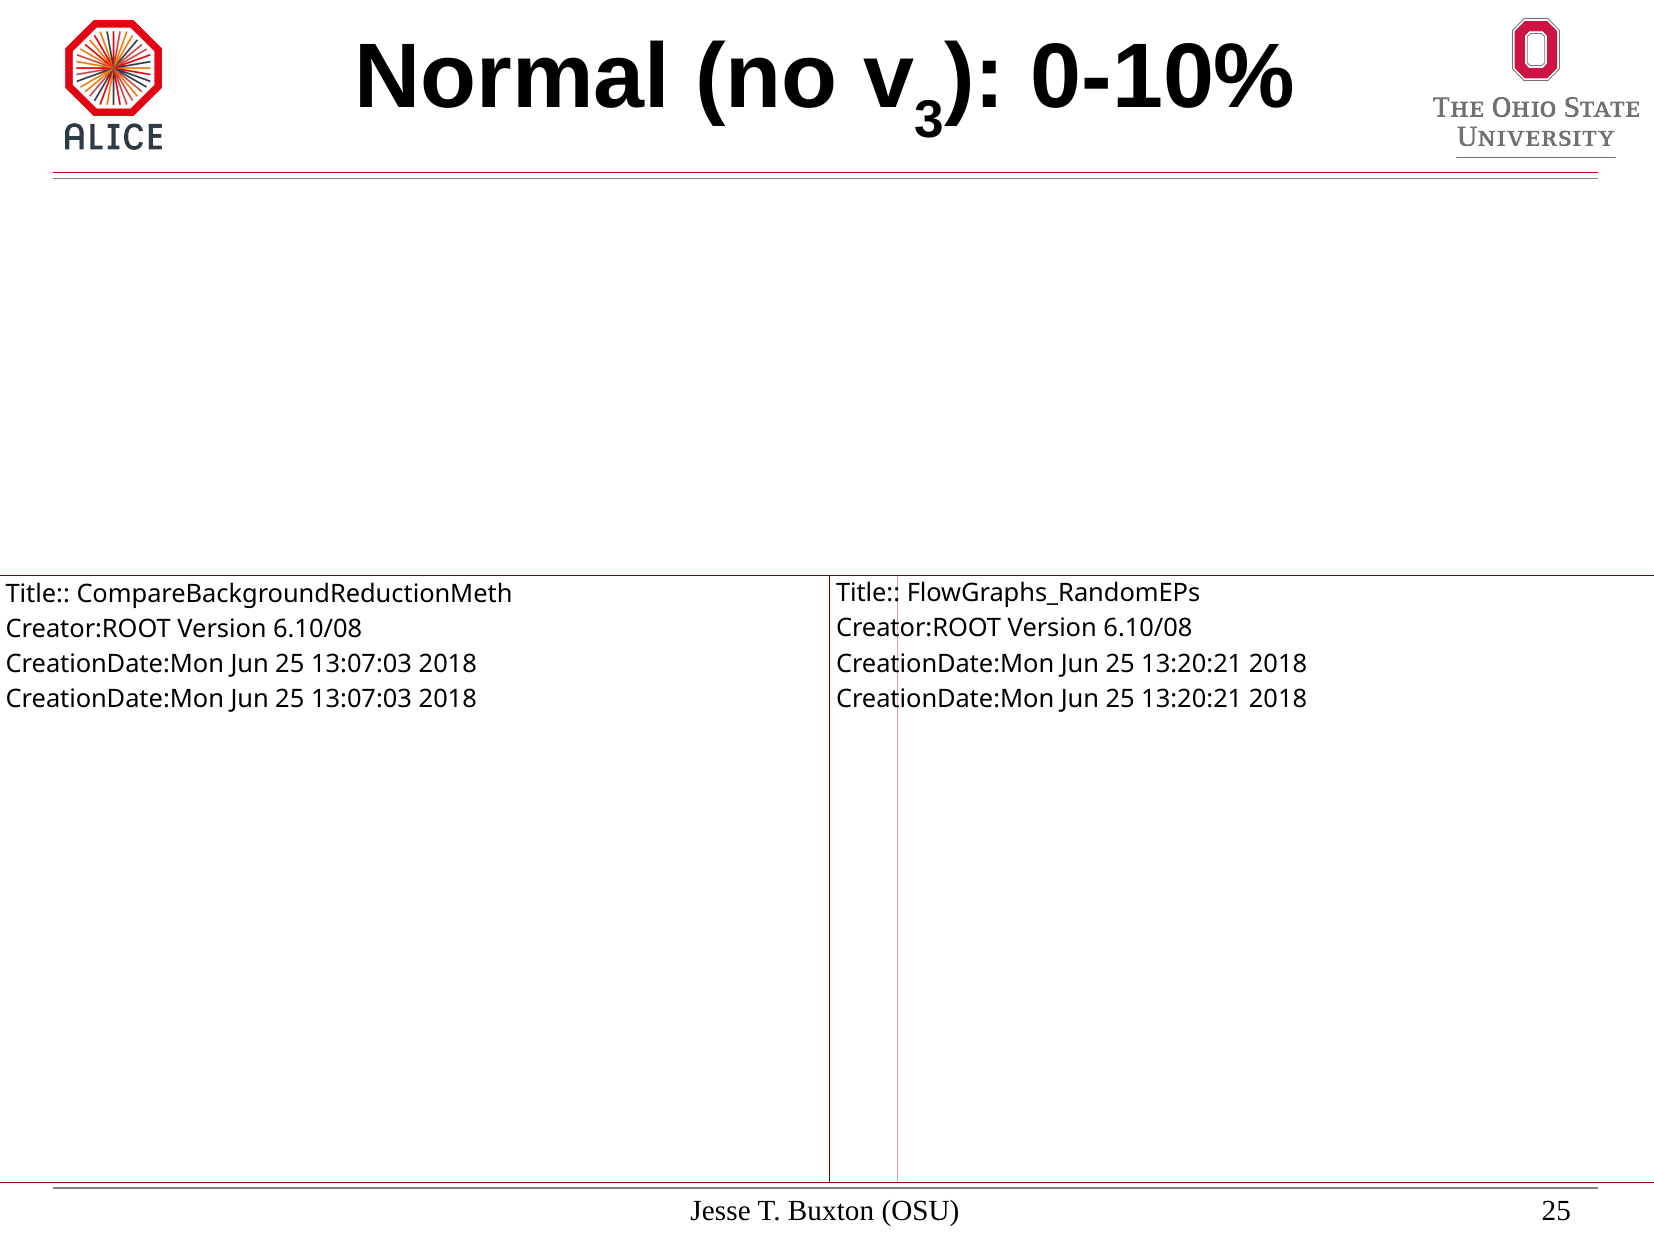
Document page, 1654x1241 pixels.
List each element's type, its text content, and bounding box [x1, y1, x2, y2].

picture [65, 20, 137, 150]
title Normal (no v3): 0-10% [137, 1, 1513, 172]
picture [1513, 5, 1642, 171]
picture [0, 573, 1654, 1183]
